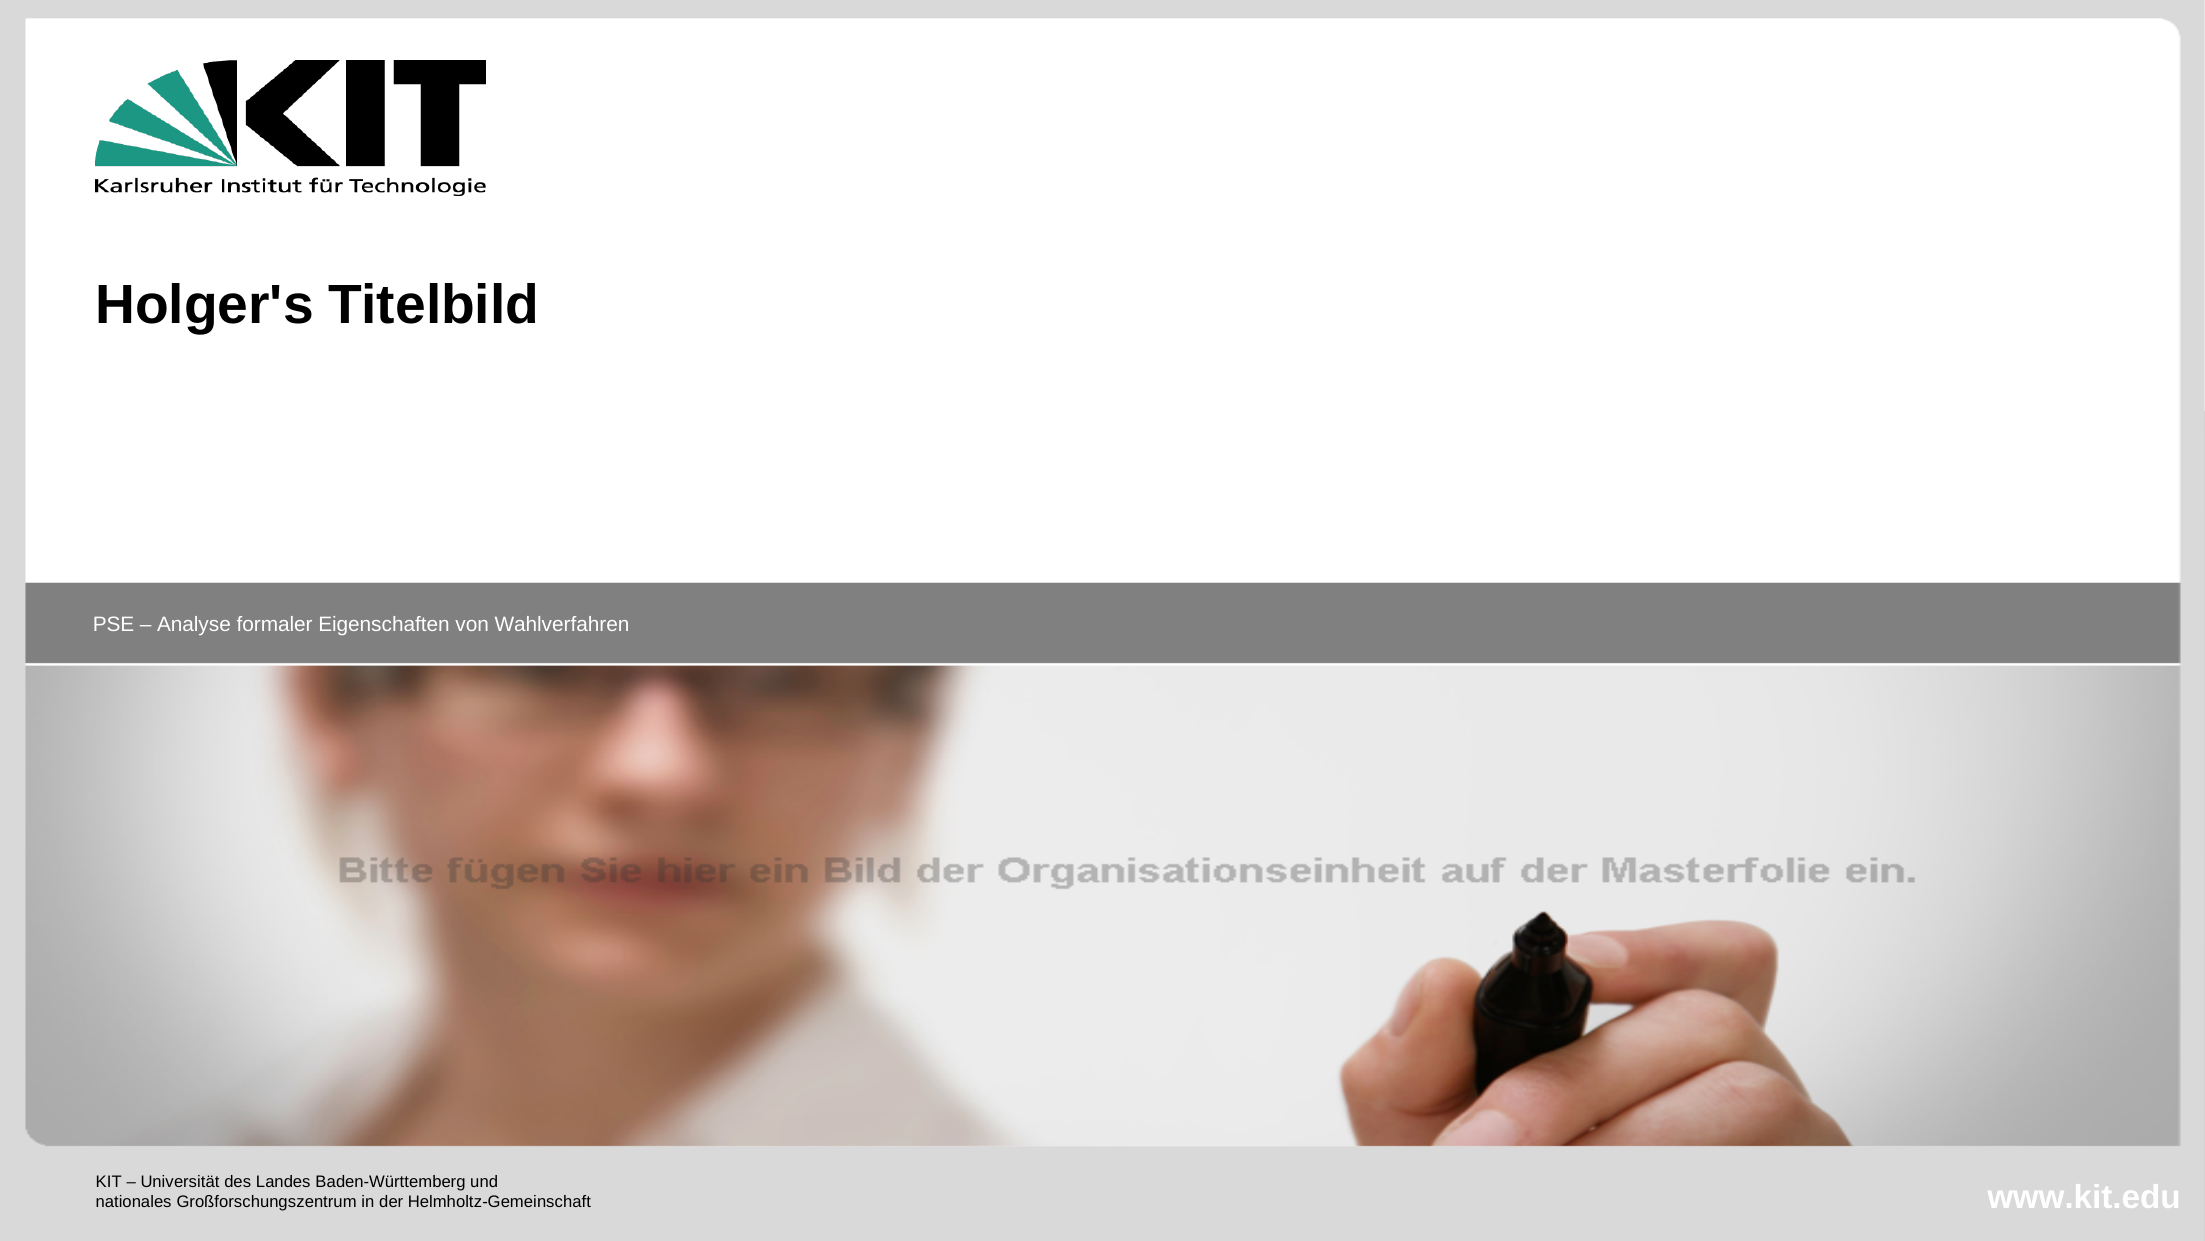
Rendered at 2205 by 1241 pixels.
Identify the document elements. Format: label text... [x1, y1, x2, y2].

picture [0, 0, 2205, 1241]
title Holger's Titelbild [95, 268, 2118, 386]
